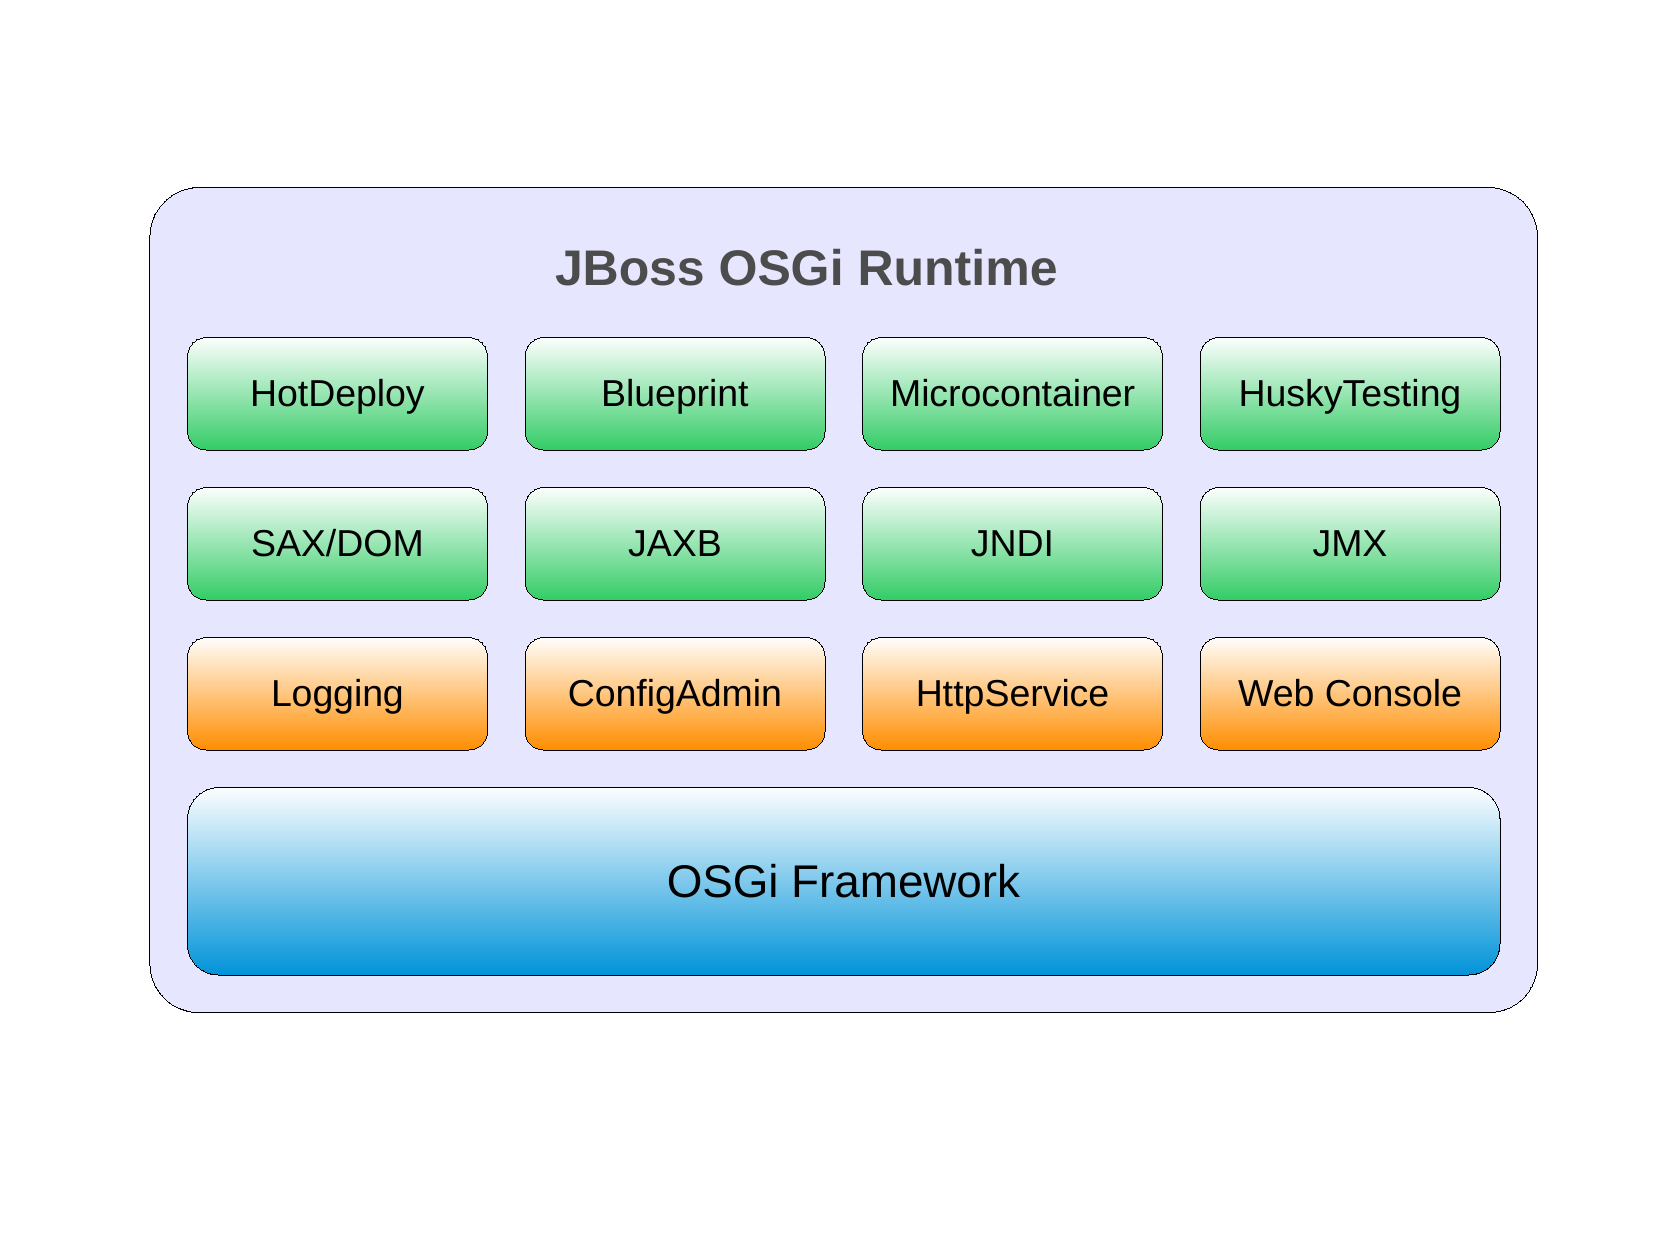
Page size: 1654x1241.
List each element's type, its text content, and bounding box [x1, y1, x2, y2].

text_box HuskyTesting [1200, 337, 1501, 451]
text_box JNDI [862, 487, 1163, 601]
text_box ConfigAdmin [525, 637, 826, 751]
text_box Blueprint [525, 337, 826, 451]
text_box JAXB [525, 487, 826, 601]
text_box SAX/DOM [187, 487, 488, 601]
text_box HttpService [862, 637, 1163, 751]
text_box OSGi Framework [187, 787, 1501, 976]
text_box Microcontainer [862, 337, 1163, 451]
text_box JBoss OSGi Runtime [468, 232, 1144, 304]
text_box JMX [1200, 487, 1501, 601]
text_box Logging [187, 637, 488, 751]
text_box Web Console [1200, 637, 1501, 751]
text_box [149, 187, 1538, 1013]
text_box HotDeploy [187, 337, 488, 451]
